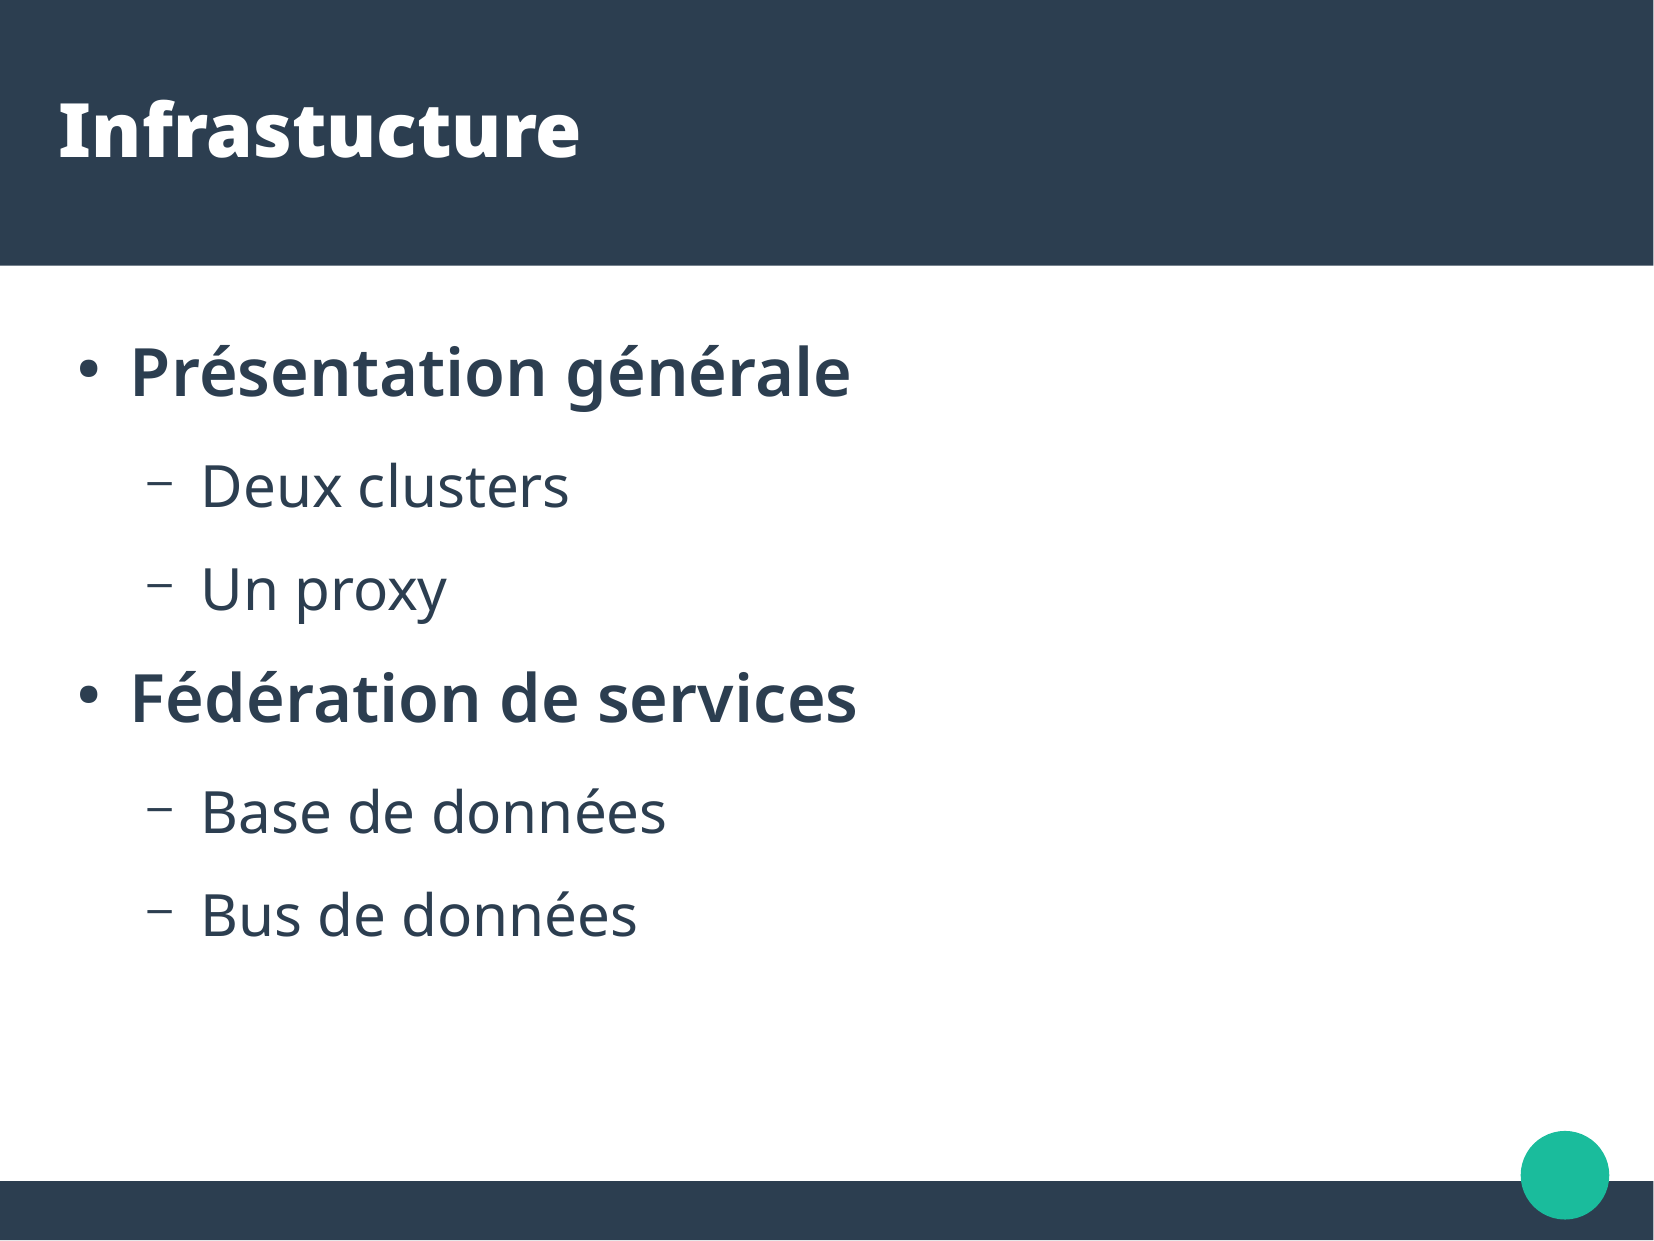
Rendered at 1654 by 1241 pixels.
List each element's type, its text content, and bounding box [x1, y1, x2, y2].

list Présentation générale Deux clusters Un proxy Fédération de services Base de données Bus de données [59, 324, 1595, 1152]
title Infrastucture [59, 49, 1595, 207]
